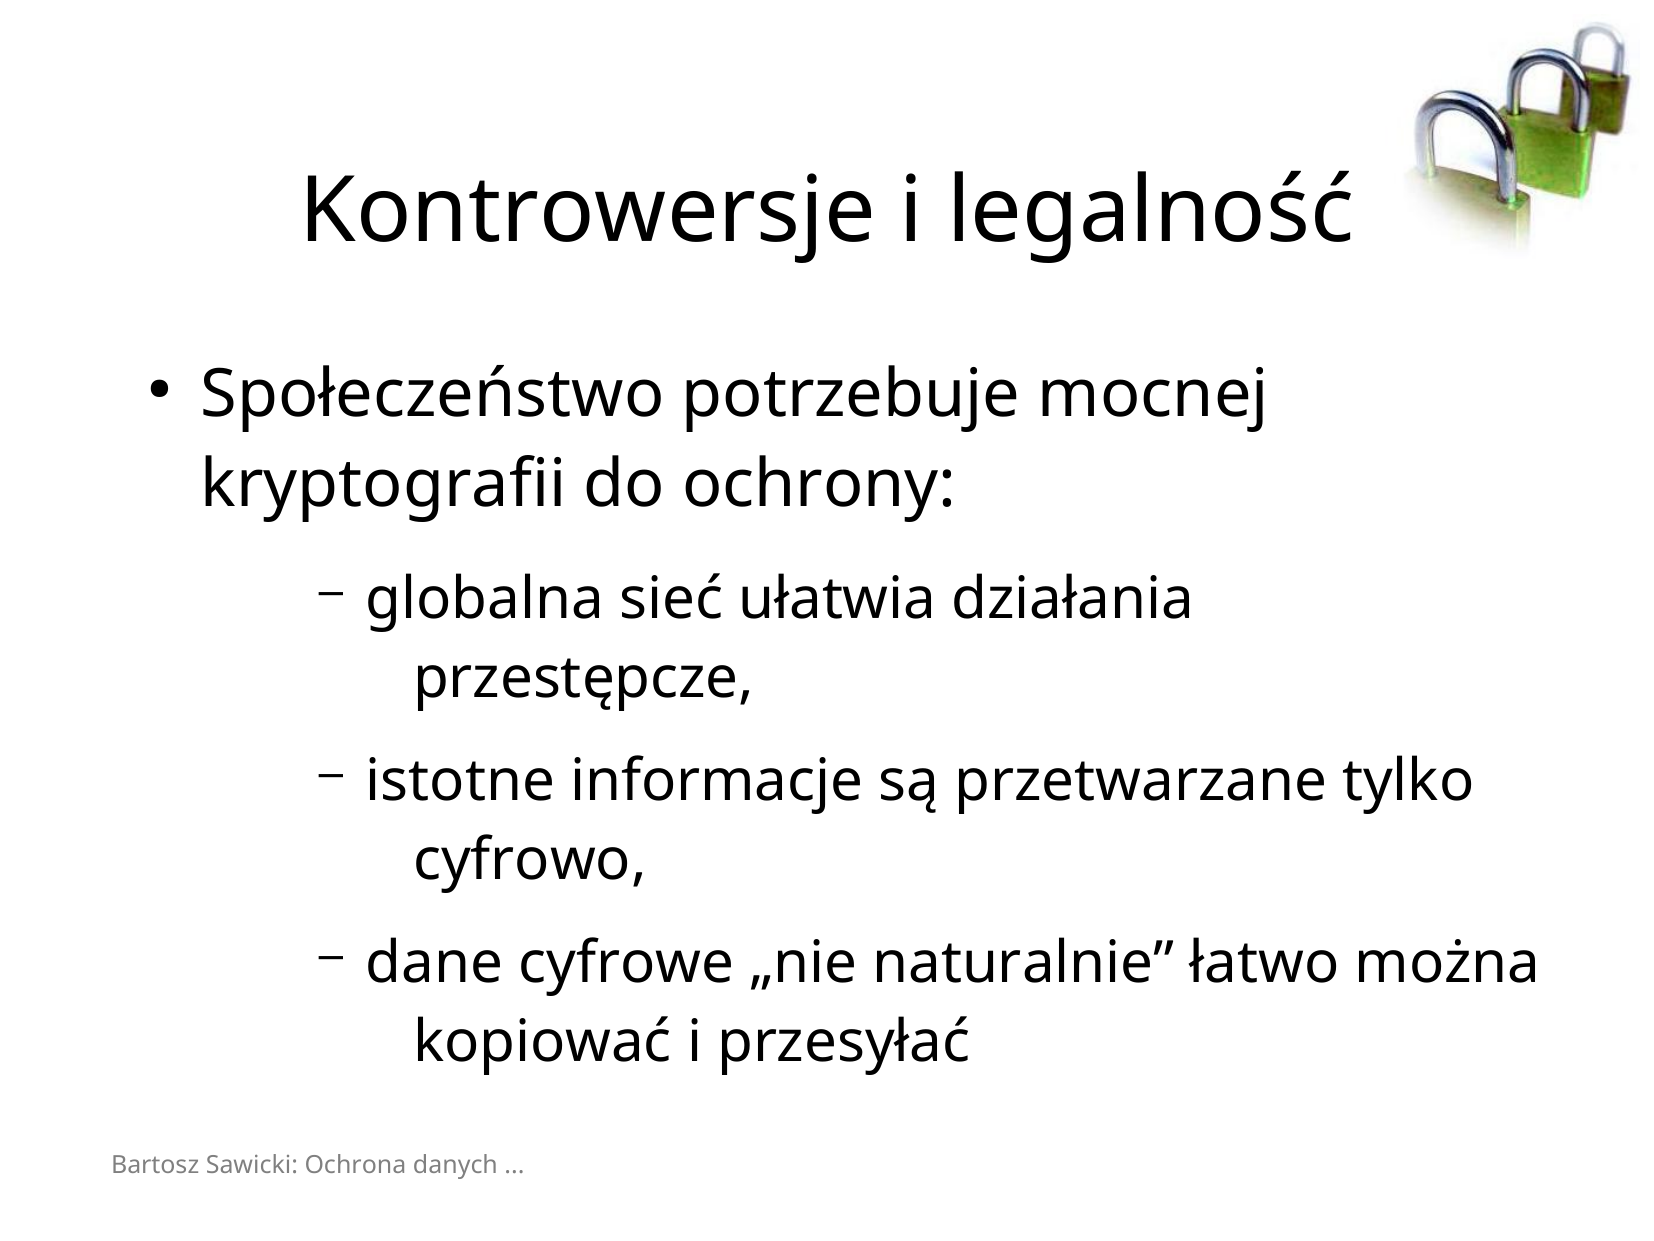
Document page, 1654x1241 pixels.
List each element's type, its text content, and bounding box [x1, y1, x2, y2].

list Społeczeństwo potrzebuje mocnej kryptografii do ochrony: globalna sieć ułatwia działania przestępcze, istotne informacje są przetwarzane tylko cyfrowo, dane cyfrowe „nie naturalnie” łatwo można kopiować i przesyłać [129, 344, 1542, 1164]
picture [1385, 14, 1640, 266]
title Kontrowersje i legalność [121, 102, 1534, 311]
